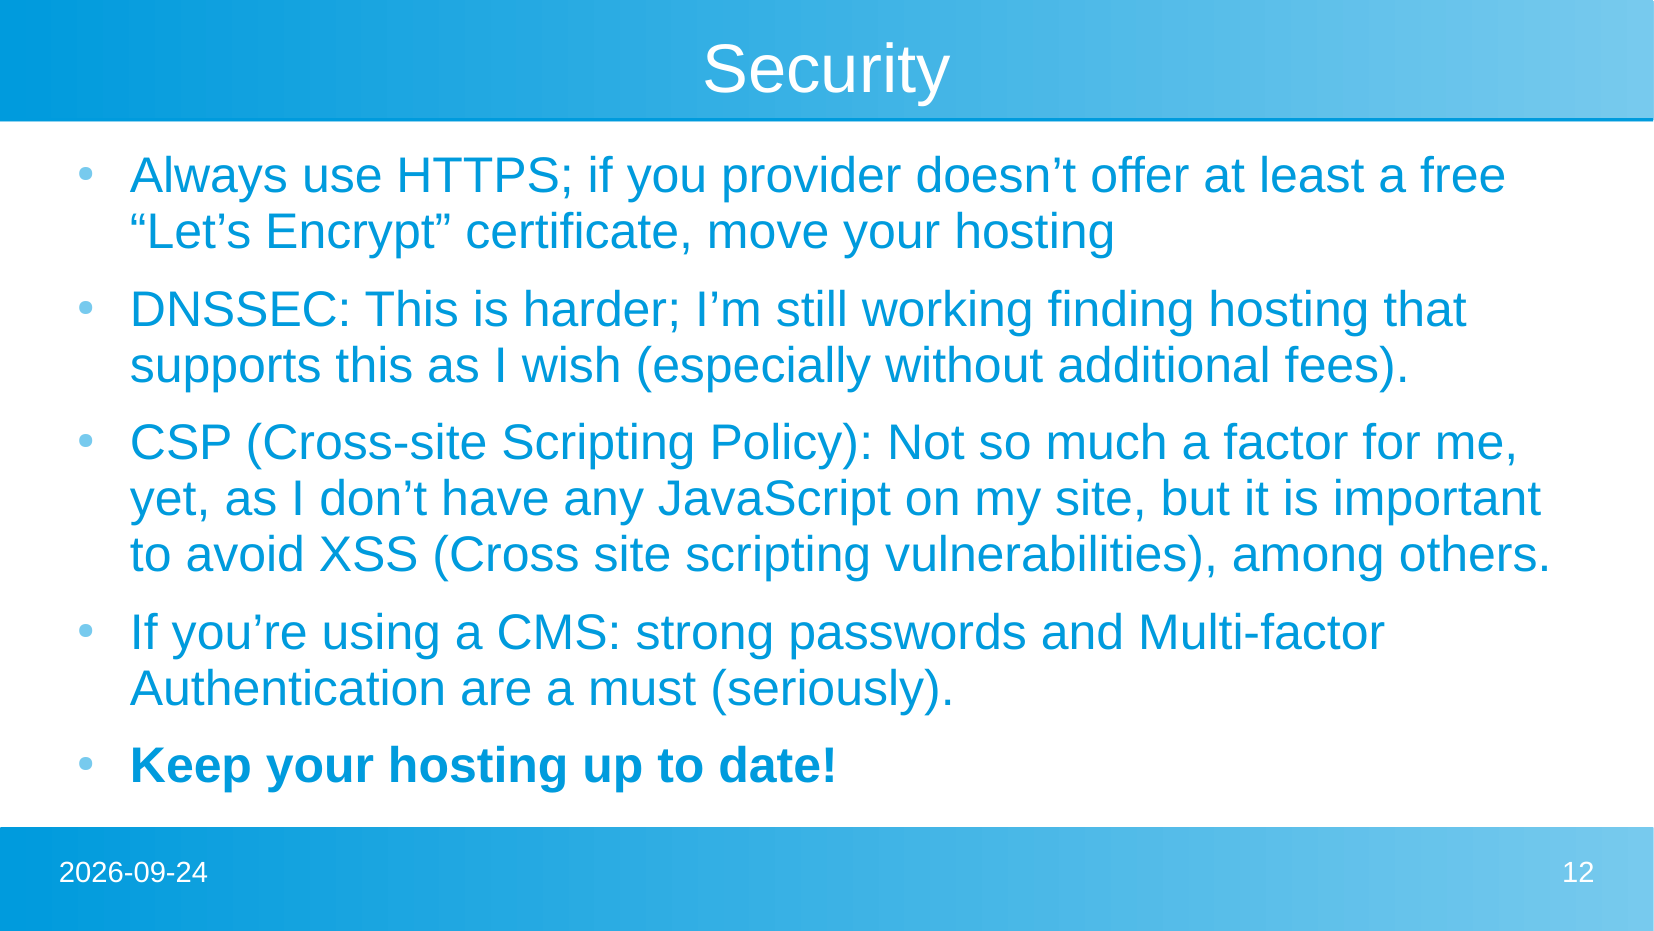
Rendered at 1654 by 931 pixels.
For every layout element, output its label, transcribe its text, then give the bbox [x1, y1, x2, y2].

list Always use HTTPS; if you provider doesn’t offer at least a free “Let’s Encrypt” certificate, move your hosting DNSSEC: This is harder; I’m still working finding hosting that supports this as I wish (especially without additional fees). CSP (Cross-site Scripting Policy): Not so much a factor for me, yet, as I don’t have any JavaScript on my site, but it is important to avoid XSS (Cross site scripting vulnerabilities), among others. If you’re using a CMS: strong passwords and Multi-factor Authentication are a must (seriously). Keep your hosting up to date! [59, 147, 1595, 739]
title Security [59, 29, 1595, 108]
